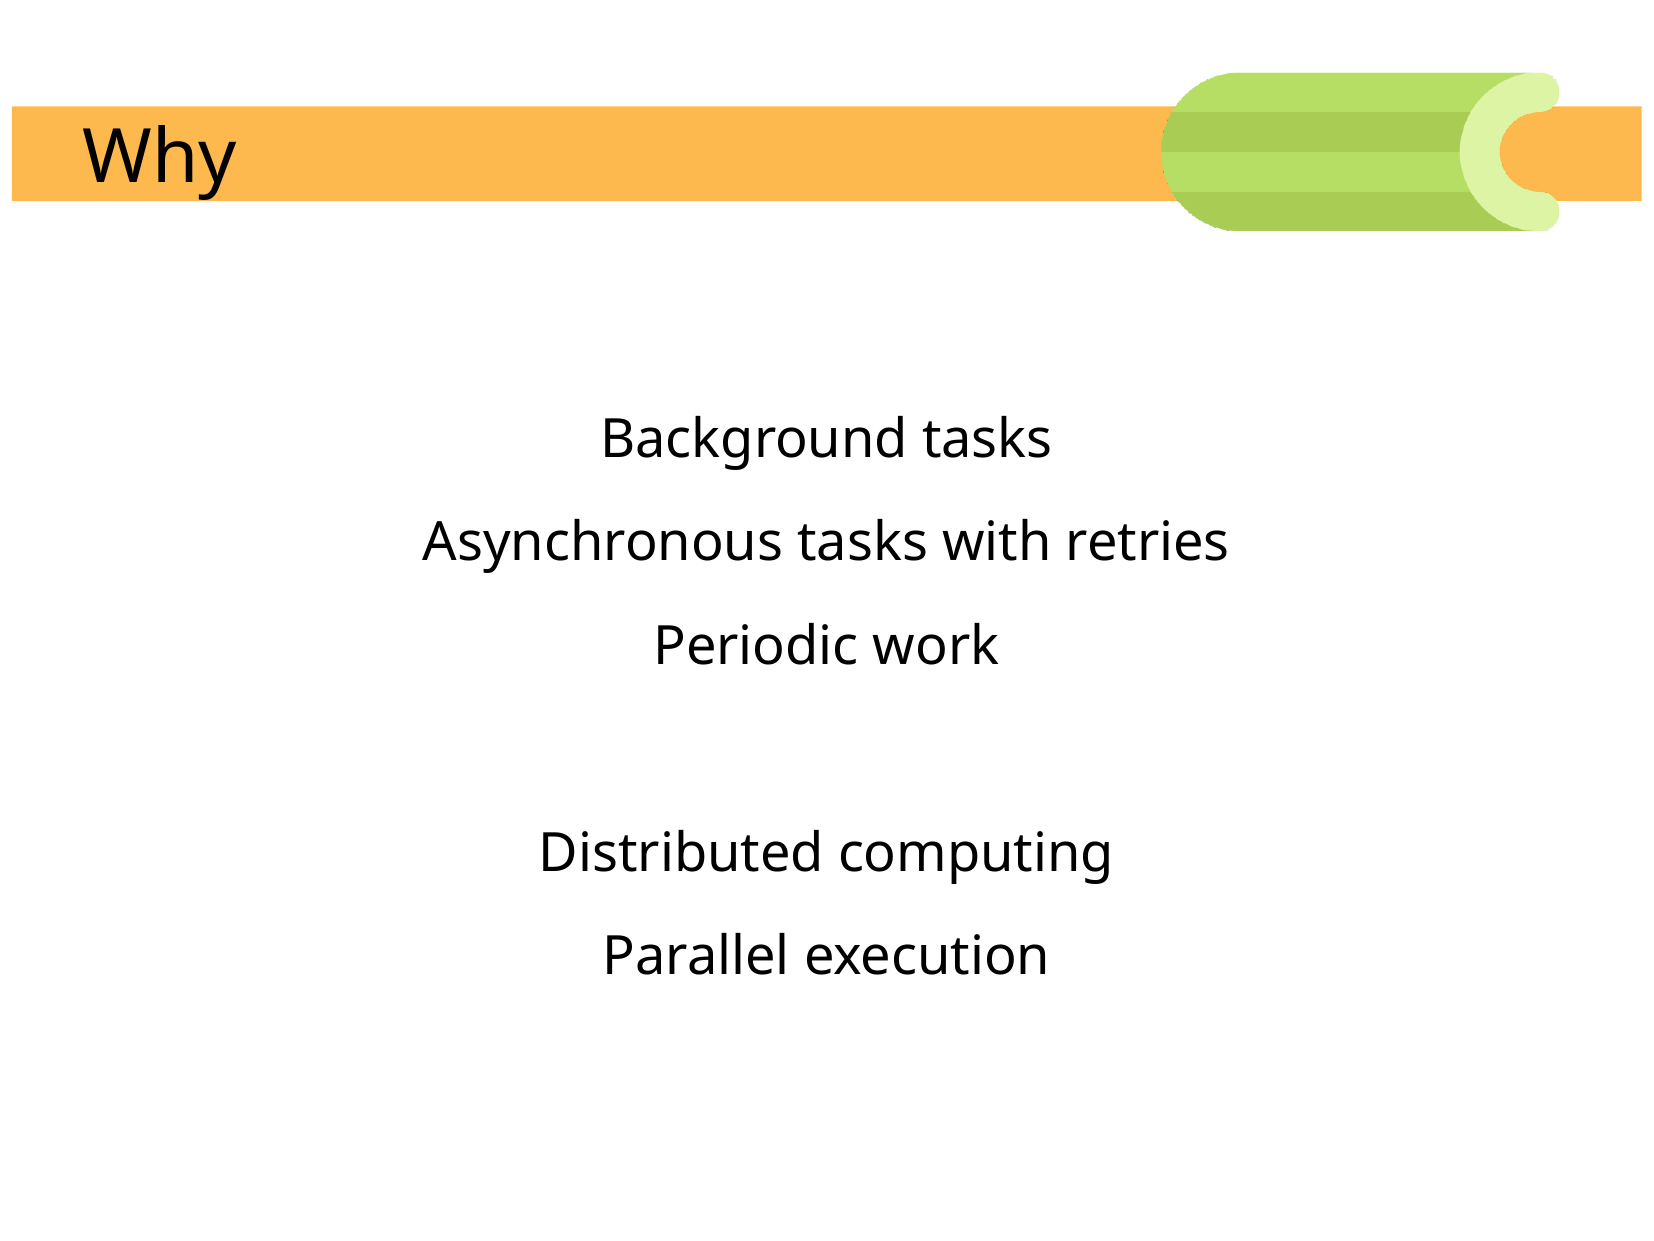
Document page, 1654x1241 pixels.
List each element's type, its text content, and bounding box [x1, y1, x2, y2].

title Why [82, 94, 1264, 213]
picture [1160, 0, 1560, 259]
list Background tasks Asynchronous tasks with retries Periodic work Distributed computing Parallel execution [82, 259, 1571, 1130]
